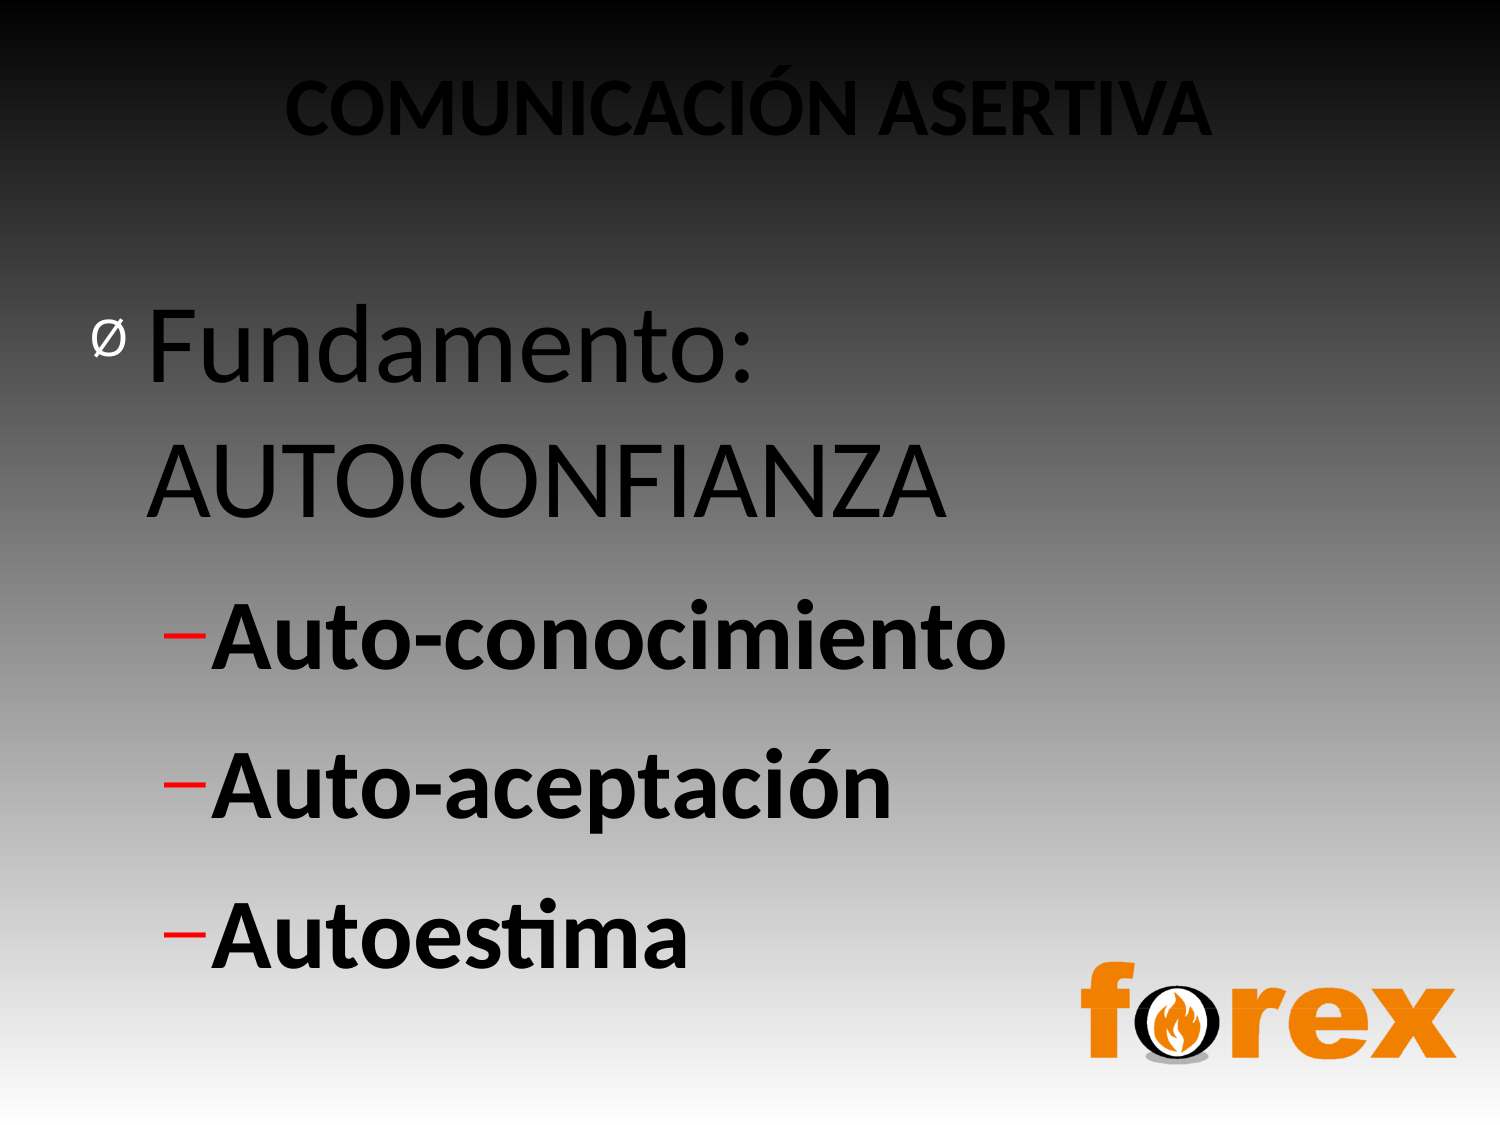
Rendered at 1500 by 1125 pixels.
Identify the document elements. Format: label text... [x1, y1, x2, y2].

picture [1066, 925, 1470, 1090]
list Fundamento: AUTOCONFIANZA Auto-conocimiento Auto-aceptación Autoestima [75, 262, 1500, 1005]
title COMUNICACIÓN ASERTIVA [75, 45, 1425, 233]
